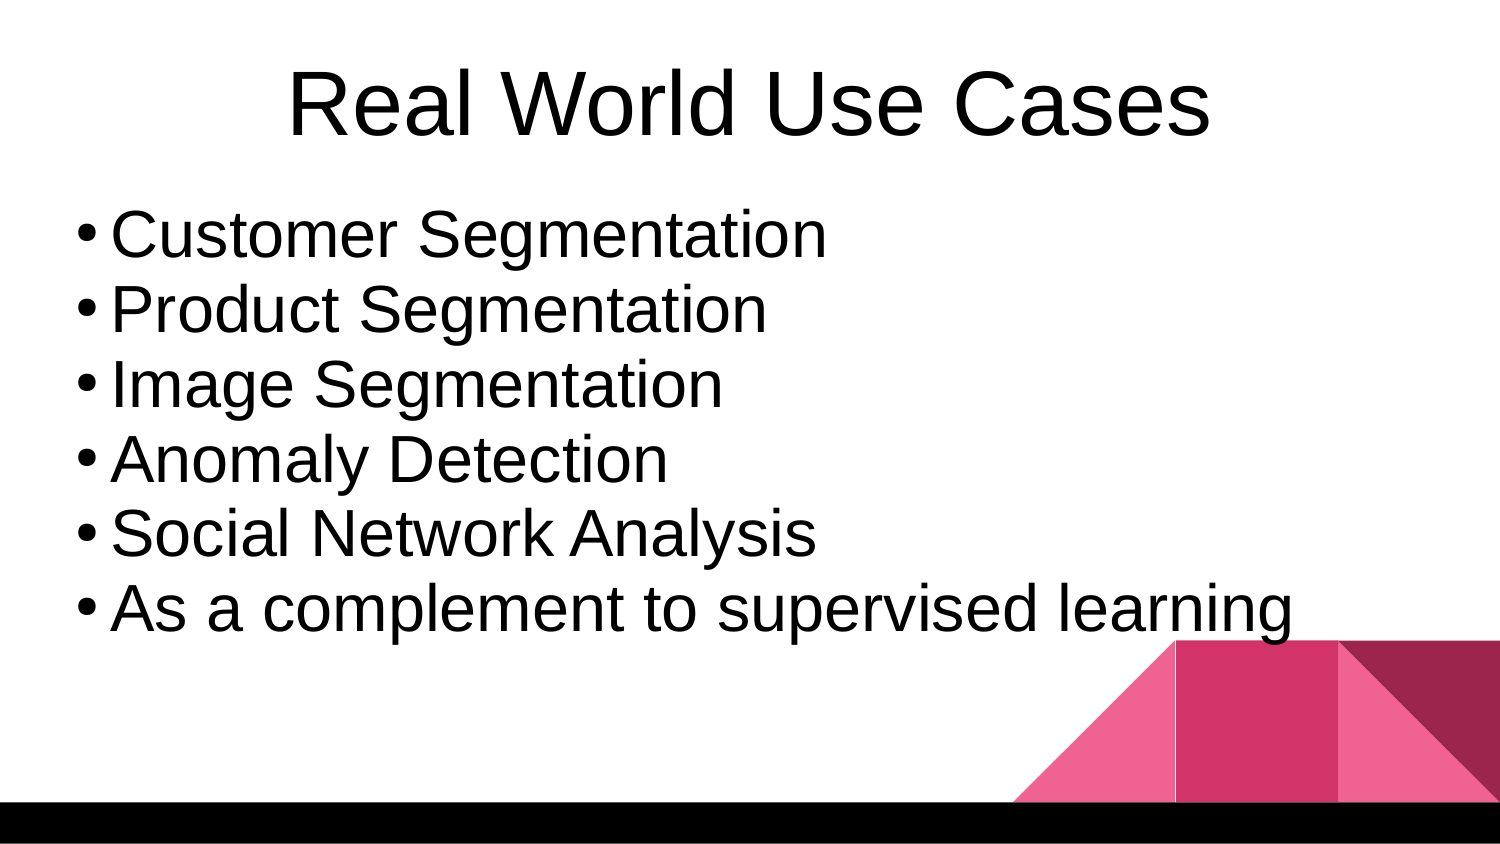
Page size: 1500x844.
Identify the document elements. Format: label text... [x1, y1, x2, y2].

title Real World Use Cases [75, 33, 1425, 175]
subtitle Customer Segmentation Product Segmentation Image Segmentation Anomaly Detection Social Network Analysis As a complement to supervised learning [75, 197, 1425, 687]
